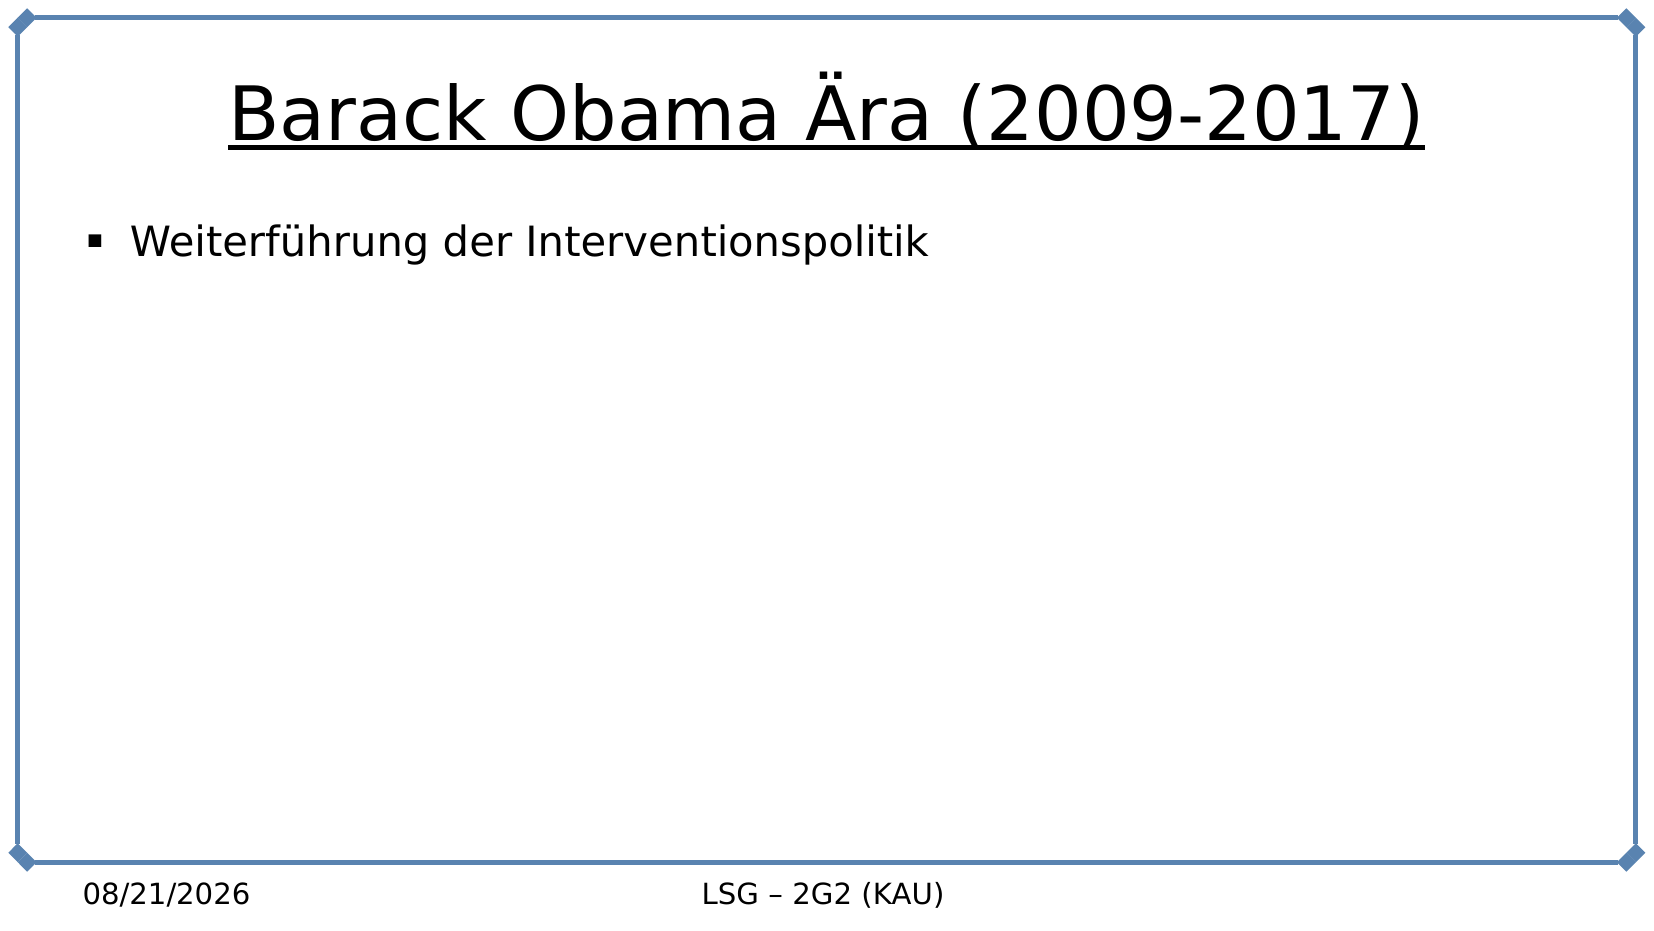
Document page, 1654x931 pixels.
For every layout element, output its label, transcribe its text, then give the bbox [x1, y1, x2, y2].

title Barack Obama Ära (2009-2017) [82, 37, 1571, 193]
list Weiterführung der Interventionspolitik [82, 217, 1571, 758]
